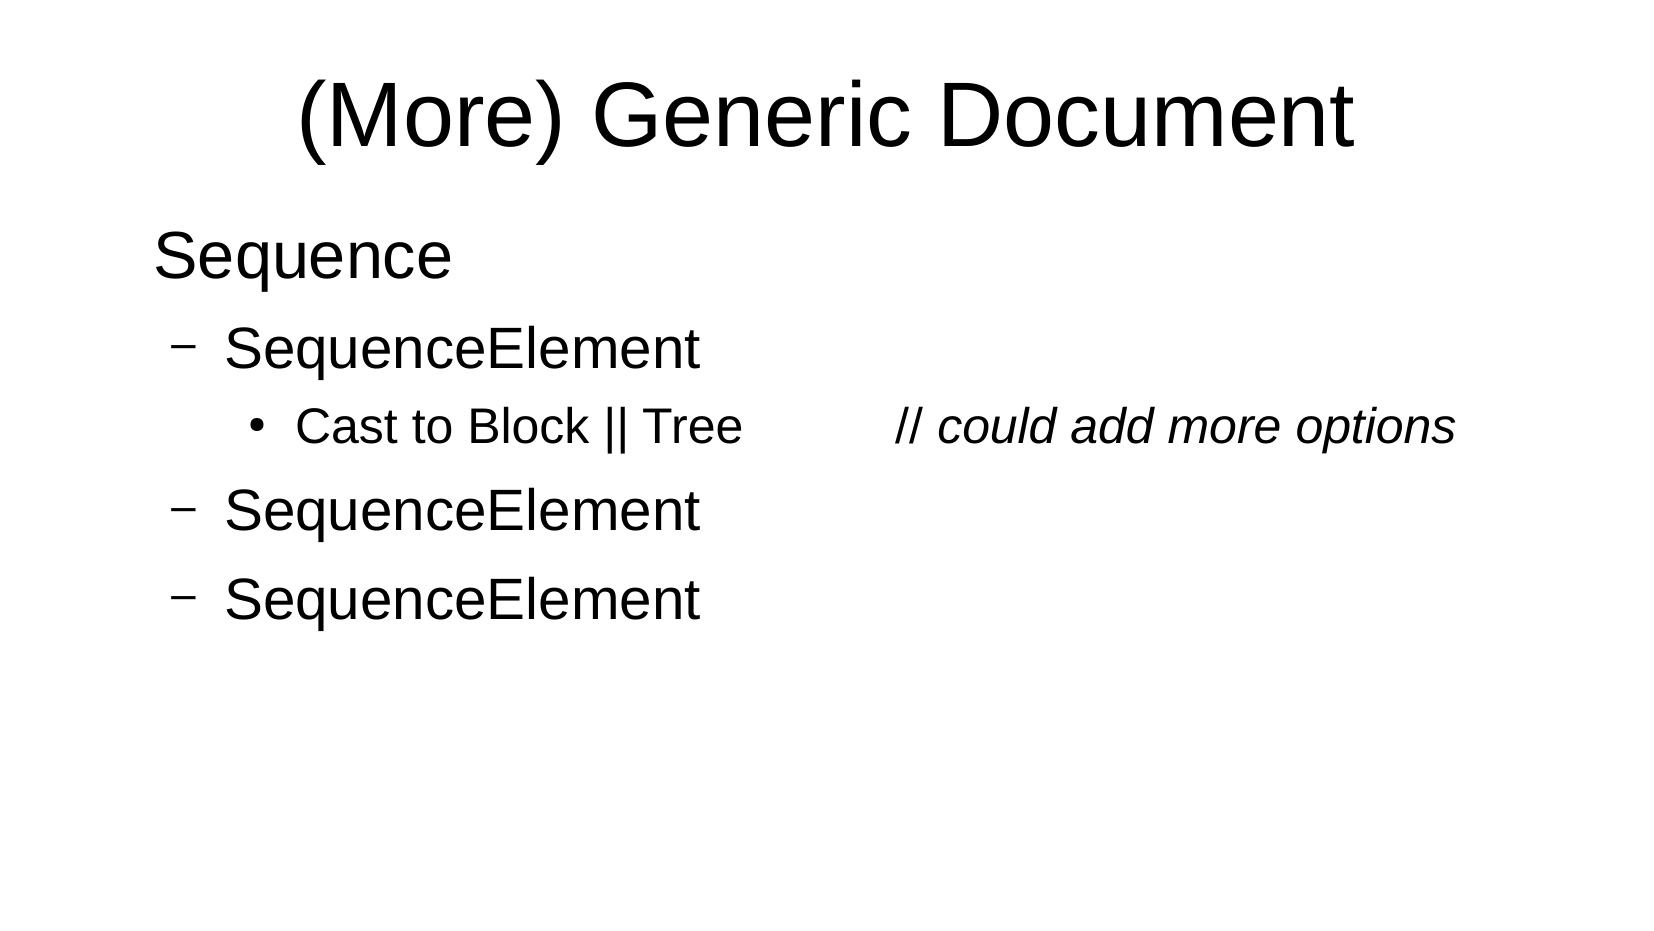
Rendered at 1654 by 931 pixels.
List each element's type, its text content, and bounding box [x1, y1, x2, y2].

title (More) Generic Document [82, 37, 1571, 193]
list Sequence SequenceElement Cast to Block || Tree // could add more options SequenceElement SequenceElement [82, 217, 1571, 758]
